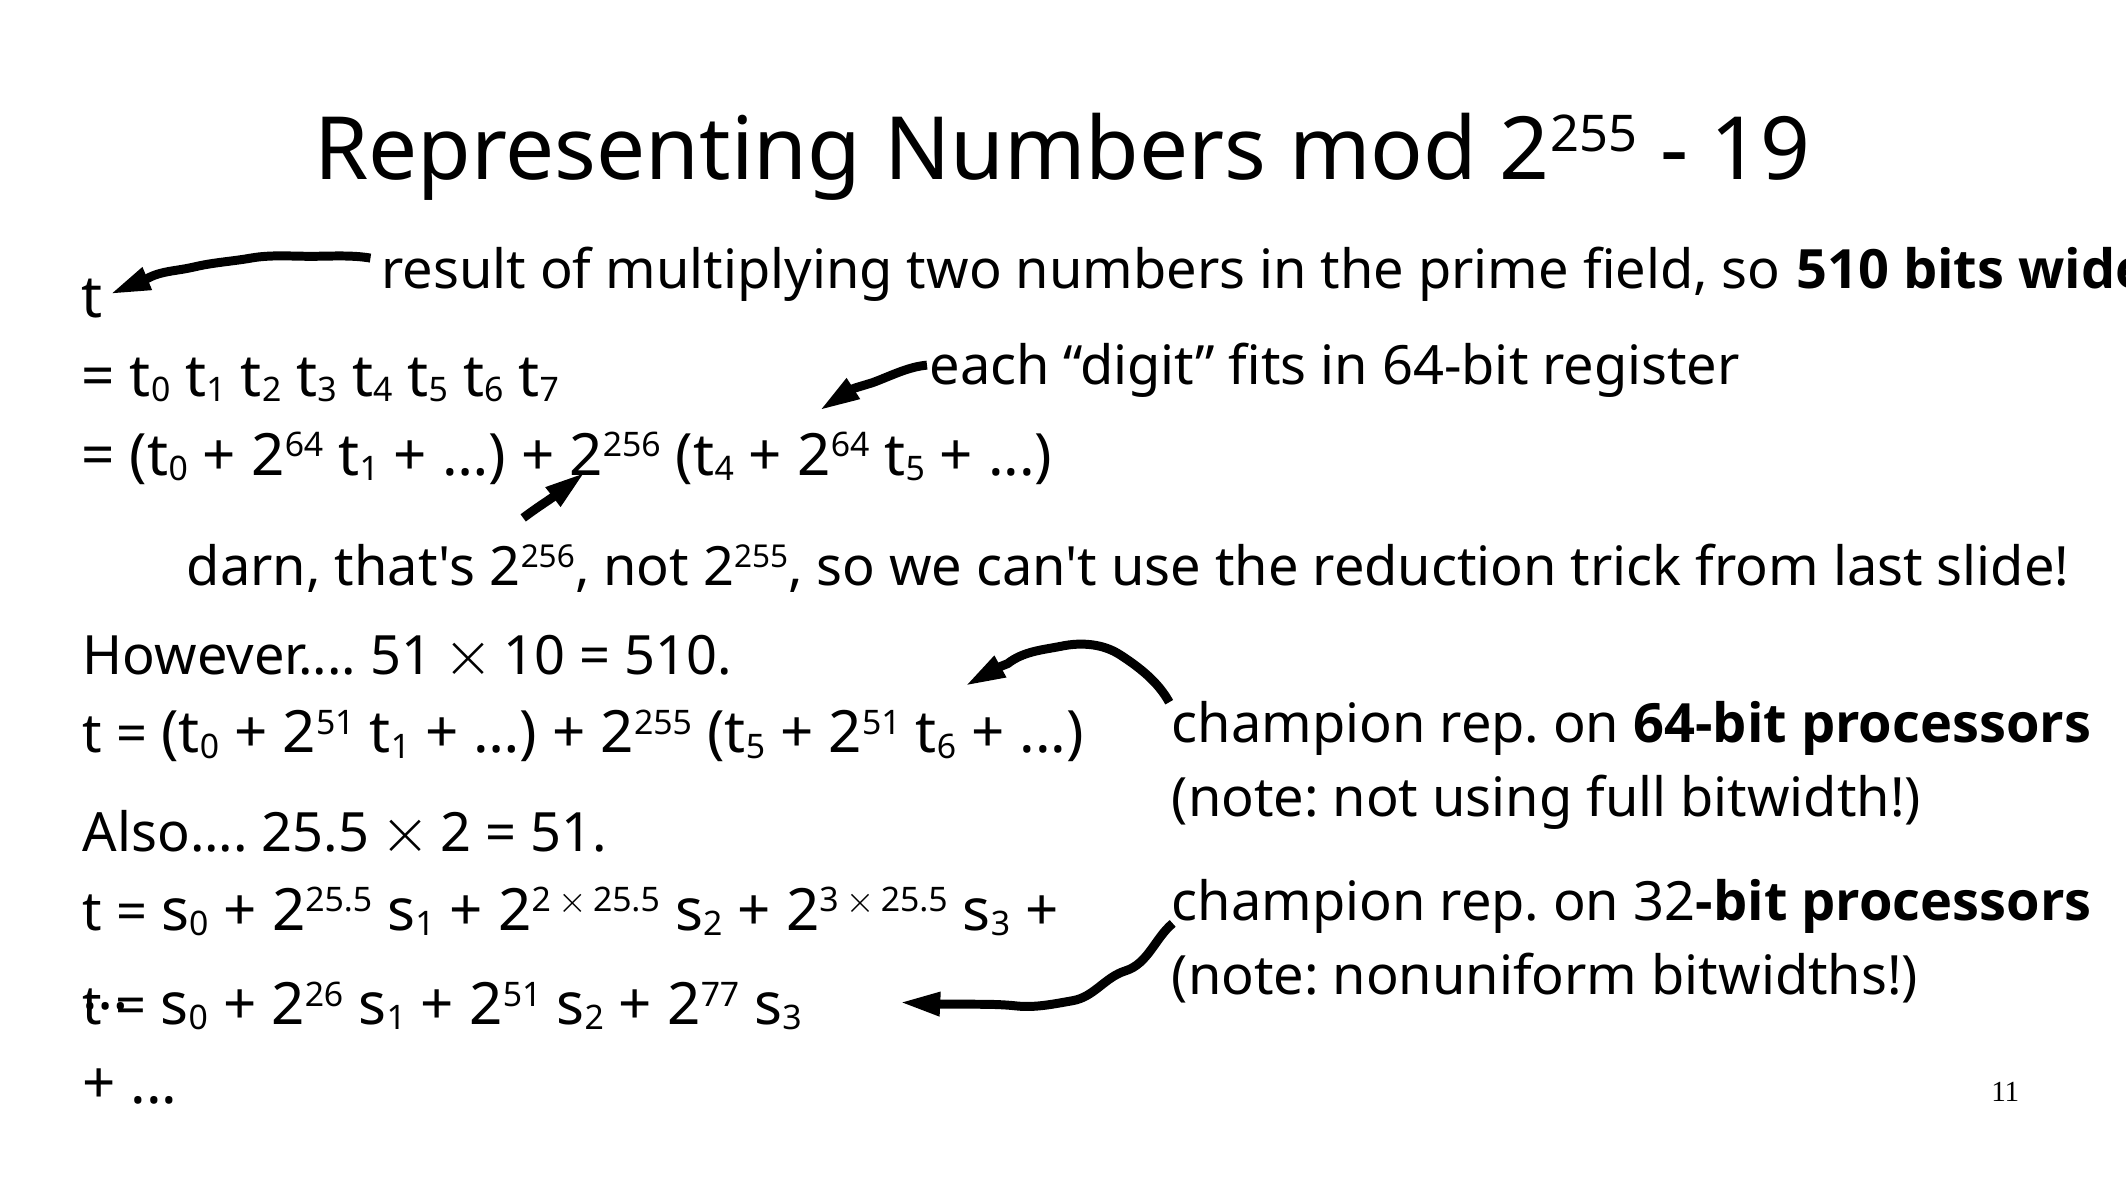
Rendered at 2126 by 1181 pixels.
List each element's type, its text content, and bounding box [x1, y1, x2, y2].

text_box Also.... 25.5 × 2 = 51. t = s0 + 225.5 s1 + 22 × 25.5 s2 + 23 × 25.5 s3 + … [67, 786, 1126, 957]
title Representing Numbers mod 2255 - 19 [106, 47, 2020, 245]
text_box darn, that's 2256, not 2255, so we can't use the reduction trick from last slide! [172, 519, 2016, 600]
text_box t = s0 + 226 s1 + 251 s2 + 277 s3 + ... [67, 955, 902, 1059]
text_box each “digit” fits in 64-bit register [914, 319, 1725, 398]
text_box champion rep. on 32-bit processors (note: nonuniform bitwidths!) [1157, 854, 2078, 997]
text_box champion rep. on 64-bit processors (note: not using full bitwidth!) [1157, 677, 2078, 820]
text_box result of multiplying two numbers in the prime field, so 510 bits wide [366, 222, 2096, 302]
text_box However.... 51 × 10 = 510. t = (t0 + 251 t1 + …) + 2255 (t5 + 251 t6 + ...) [67, 609, 1075, 780]
text_box t = t0 t1 t2 t3 t4 t5 t6 t7 = (t0 + 264 t1 + …) + 2256 (t4 + 264 t5 + ...) [66, 247, 1044, 506]
